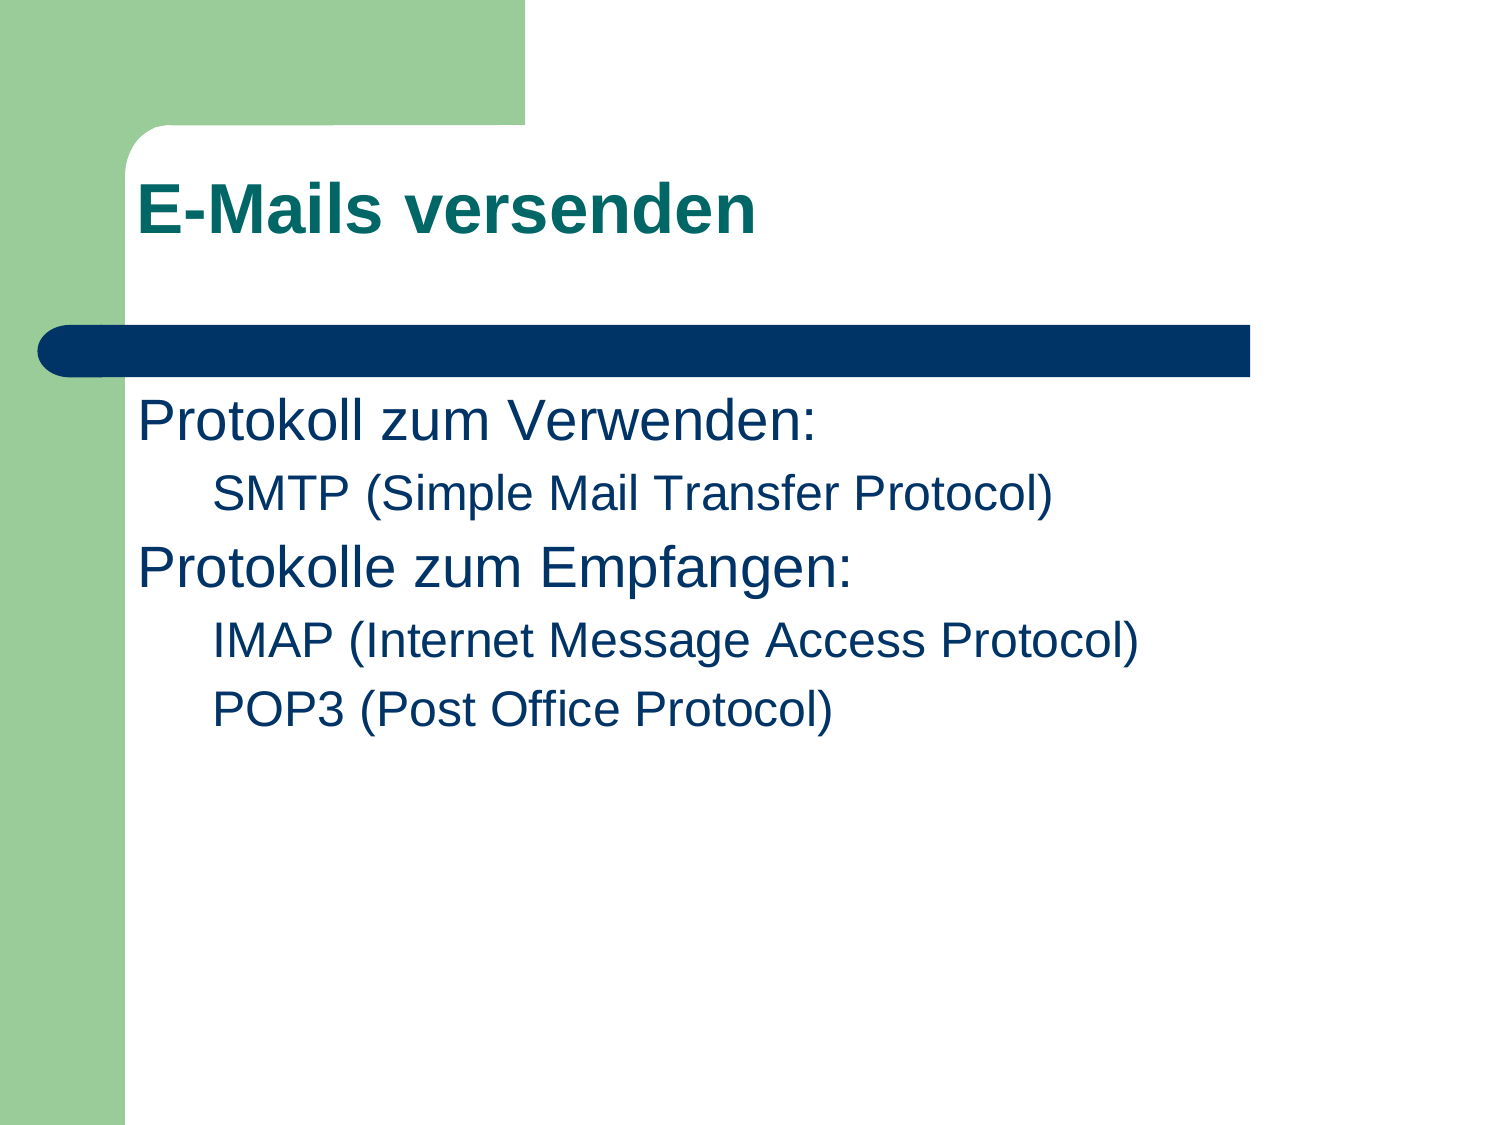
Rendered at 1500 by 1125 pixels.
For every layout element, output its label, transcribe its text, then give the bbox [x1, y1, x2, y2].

list Protokoll zum Verwenden: SMTP (Simple Mail Transfer Protocol) Protokolle zum Empfangen: IMAP (Internet Message Access Protocol) POP3 (Post Office Protocol) [137, 387, 1400, 987]
title E-Mails versenden [136, 130, 1414, 294]
